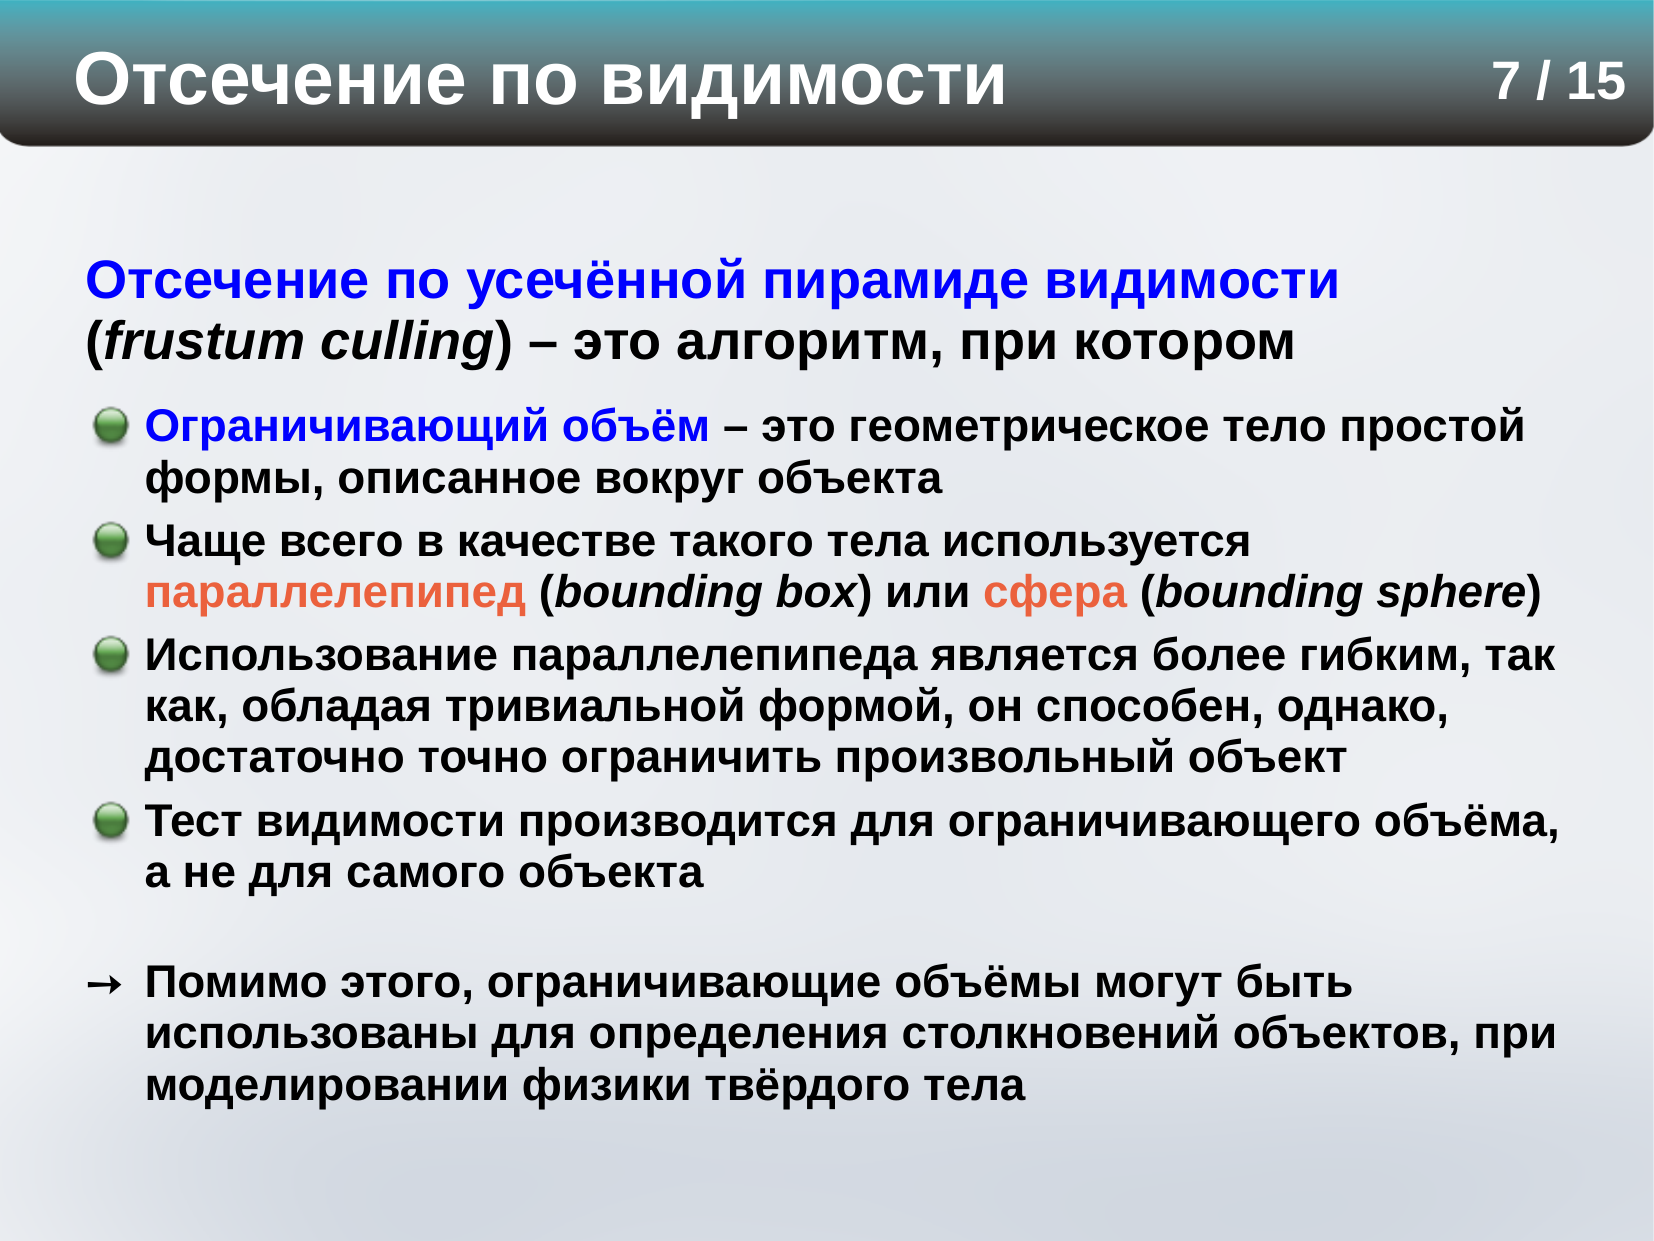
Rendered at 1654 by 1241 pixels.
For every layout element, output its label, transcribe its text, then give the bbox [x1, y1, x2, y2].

text_box Отсечение по усечённой пирамиде видимости (frustum culling) – это алгоритм, при котором Ограничивающий объём – это геометрическое тело простой формы, описанное вокруг объекта Чаще всего в качестве такого тела используется параллелепипед (bounding box) или сфера (bounding sphere) Использование параллелепипеда является более гибким, так как, обладая тривиальной формой, он способен, однако, достаточно точно ограничить произвольный объект Тест видимости производится для ограничивающего объёма, а не для самого объекта Помимо этого, ограничивающие объёмы могут быть использованы для определения столкновений объектов, при моделировании физики твёрдого тела [70, 242, 1595, 1118]
text_box <number> / 15 [1476, 42, 1654, 179]
text_box Отсечение по видимости [59, 29, 1418, 129]
picture [0, 0, 1654, 1241]
